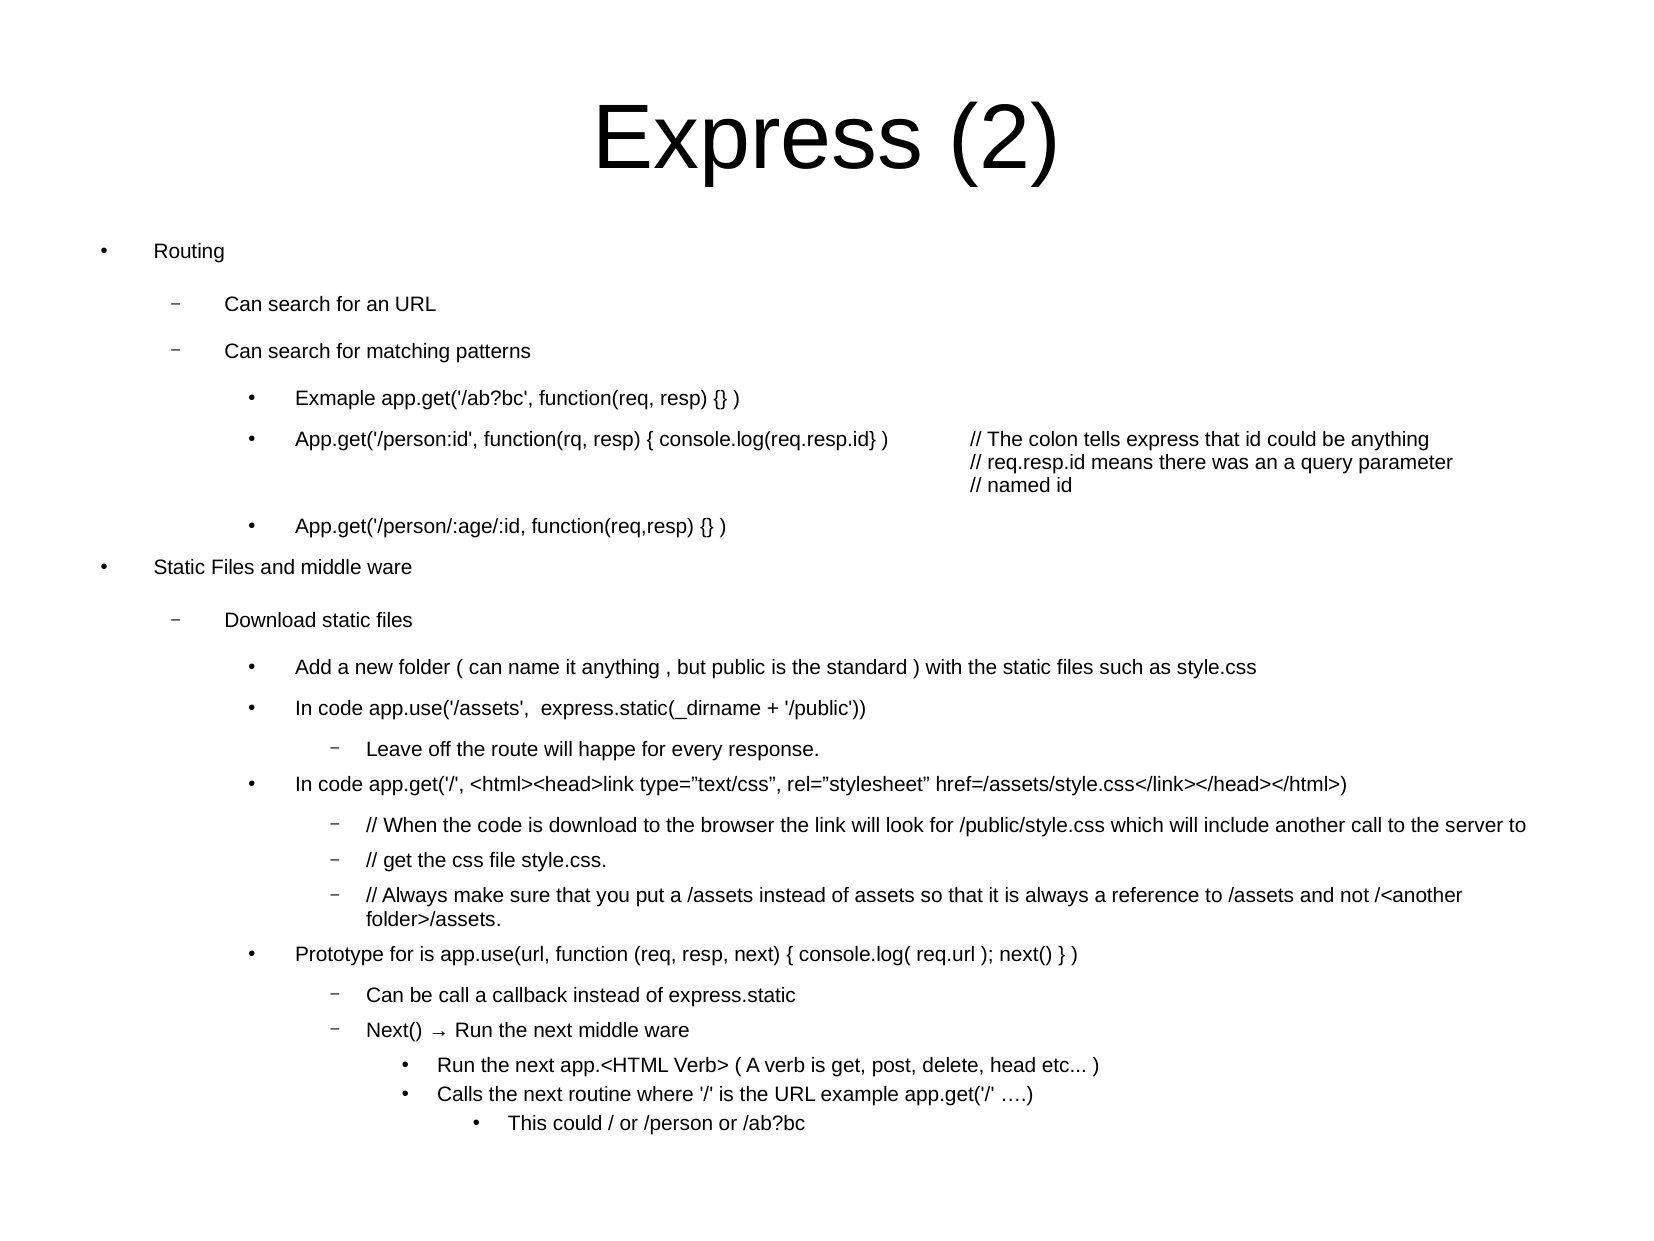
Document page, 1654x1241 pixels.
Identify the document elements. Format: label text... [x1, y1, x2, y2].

title Express (2) [82, 49, 1571, 226]
list Routing Can search for an URL Can search for matching patterns Exmaple app.get('/ab?bc', function(req, resp) {} ) App.get('/person:id', function(rq, resp) { console.log(req.resp.id} ) // The colon tells express that id could be anything // req.resp.id means there was an a query parameter // named id App.get('/person/:age/:id, function(req,resp) {} ) Static Files and middle ware Download static files Add a new folder ( can name it anything , but public is the standard ) with the static files such as style.css In code app.use('/assets', express.static(_dirname + '/public')) Leave off the route will happe for every response. In code app.get('/', <html><head>link type=”text/css”, rel=”stylesheet” href=/assets/style.css</link></head></html>) // When the code is download to the browser the link will look for /public/style.css which will include another call to the server to // get the css file style.css. // Always make sure that you put a /assets instead of assets so that it is always a reference to /assets and not /<another folder>/assets. Prototype for is app.use(url, function (req, resp, next) { console.log( req.url ); next() } ) Can be call a callback instead of express.static Next() → Run the next middle ware Run the next app.<HTML Verb> ( A verb is get, post, delete, head etc... ) Calls the next routine where '/' is the URL example app.get('/' ….) This could / or /person or /ab?bc [82, 240, 1571, 1216]
